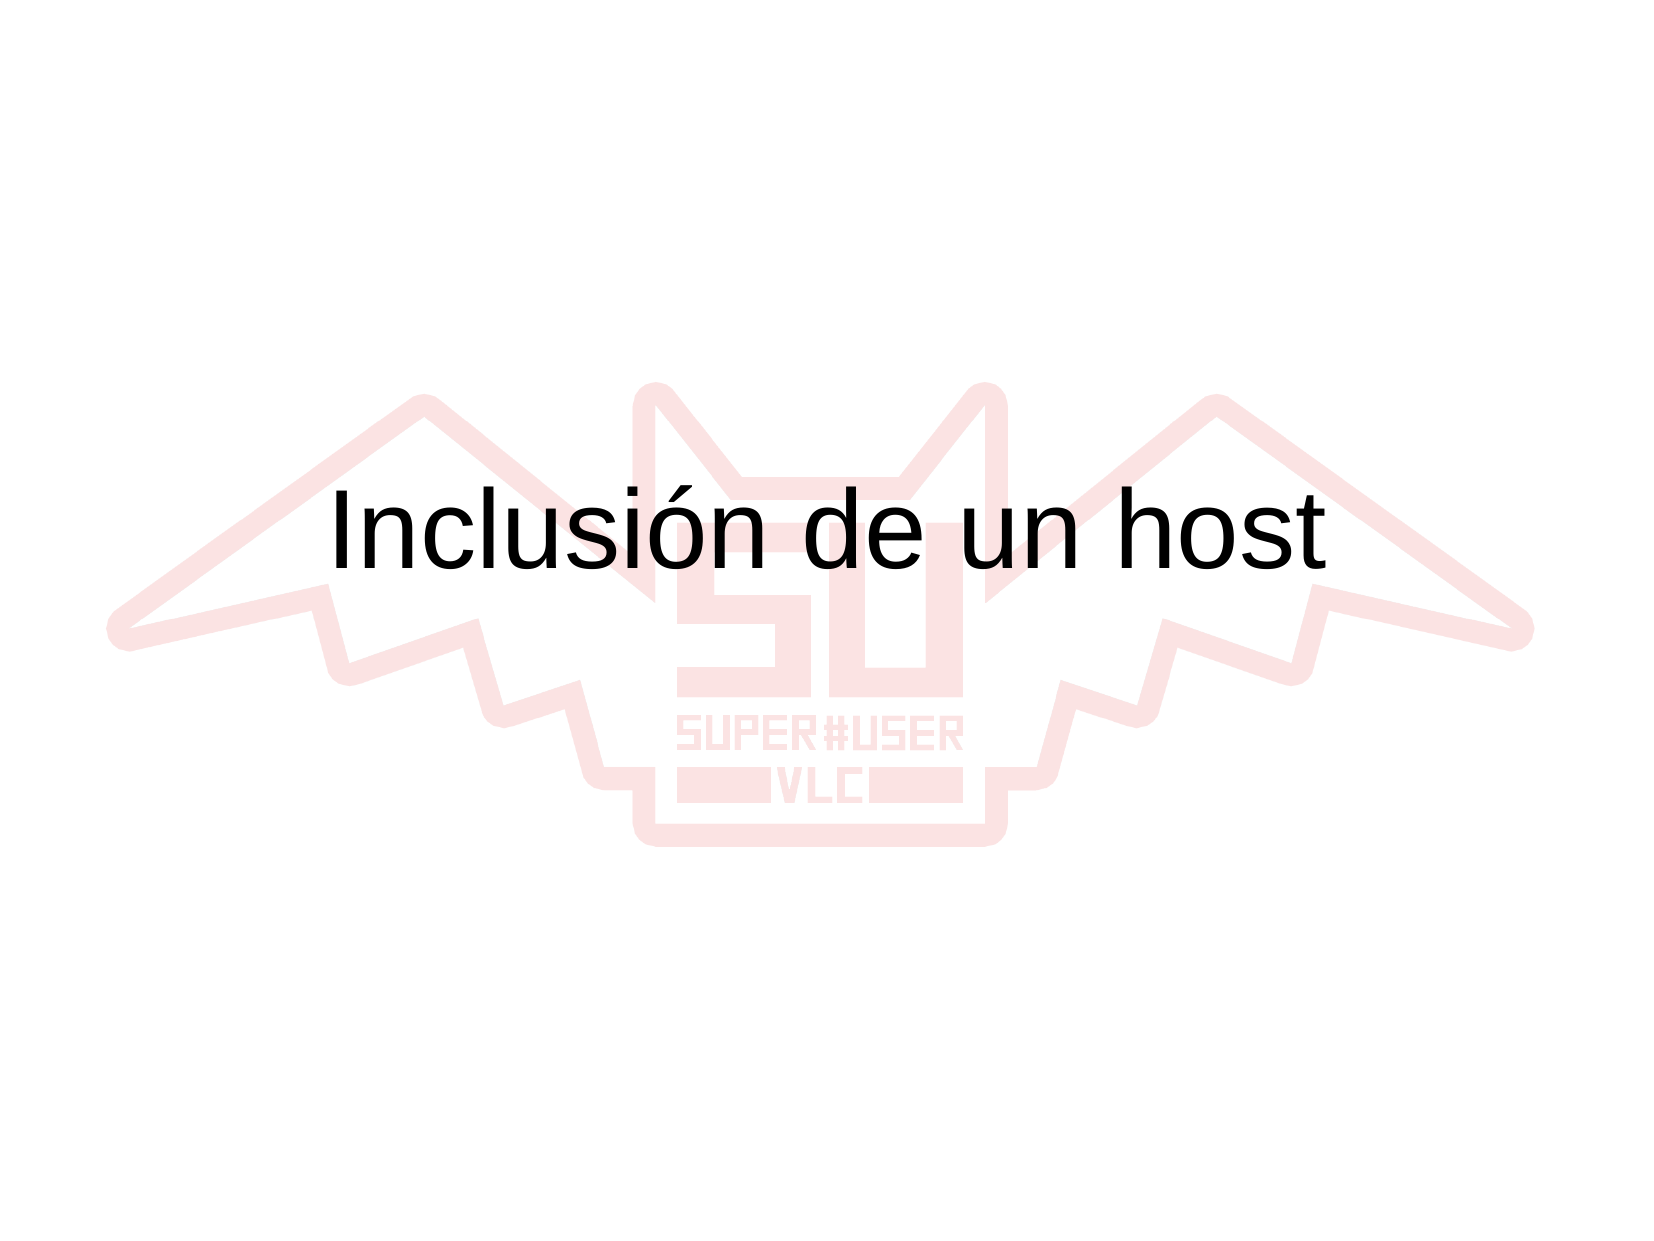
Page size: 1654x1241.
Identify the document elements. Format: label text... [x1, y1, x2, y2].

subtitle Inclusión de un host [82, 49, 1571, 1010]
